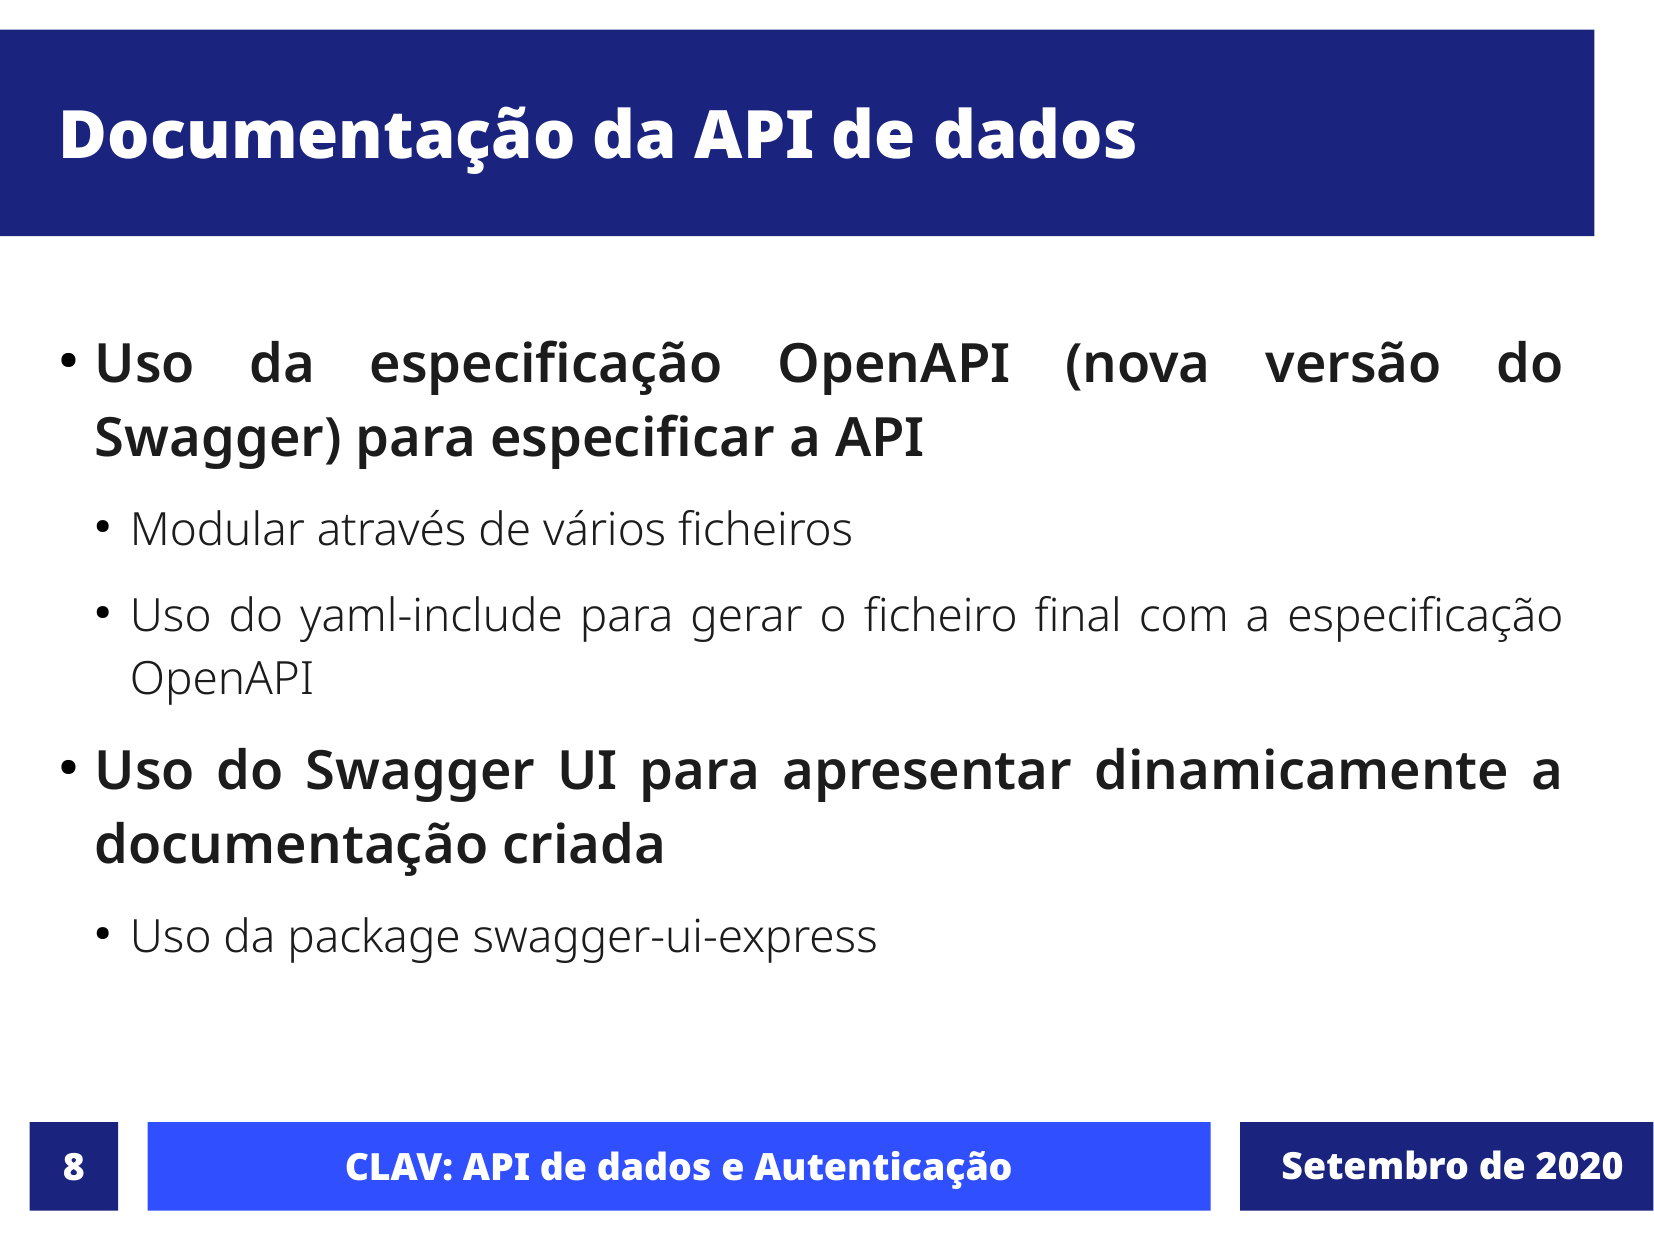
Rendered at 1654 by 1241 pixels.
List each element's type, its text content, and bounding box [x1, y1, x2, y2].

title Documentação da API de dados [59, 59, 1595, 207]
list Uso da especificação OpenAPI (nova versão do Swagger) para especificar a API Modular através de vários ficheiros Uso do yaml-include para gerar o ficheiro final com a especificação OpenAPI Uso do Swagger UI para apresentar dinamicamente a documentação criada Uso da package swagger-ui-express [59, 324, 1565, 1093]
